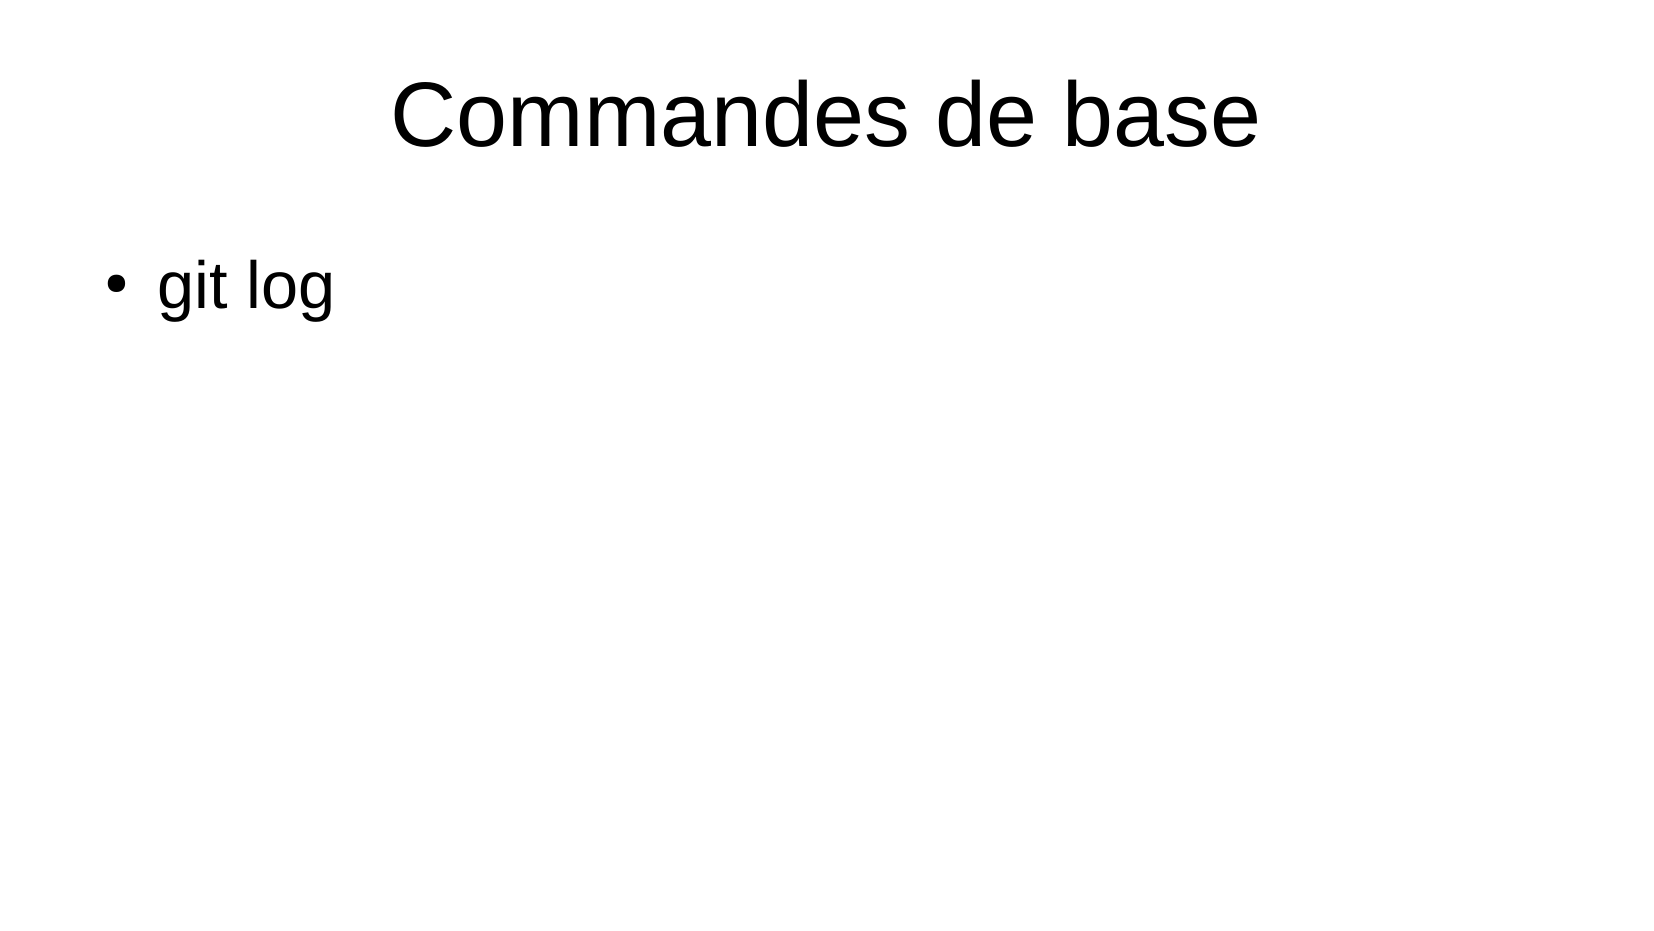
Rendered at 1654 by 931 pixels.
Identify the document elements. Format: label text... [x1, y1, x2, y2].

list git log [86, 248, 1576, 788]
title Commandes de base [82, 37, 1571, 193]
